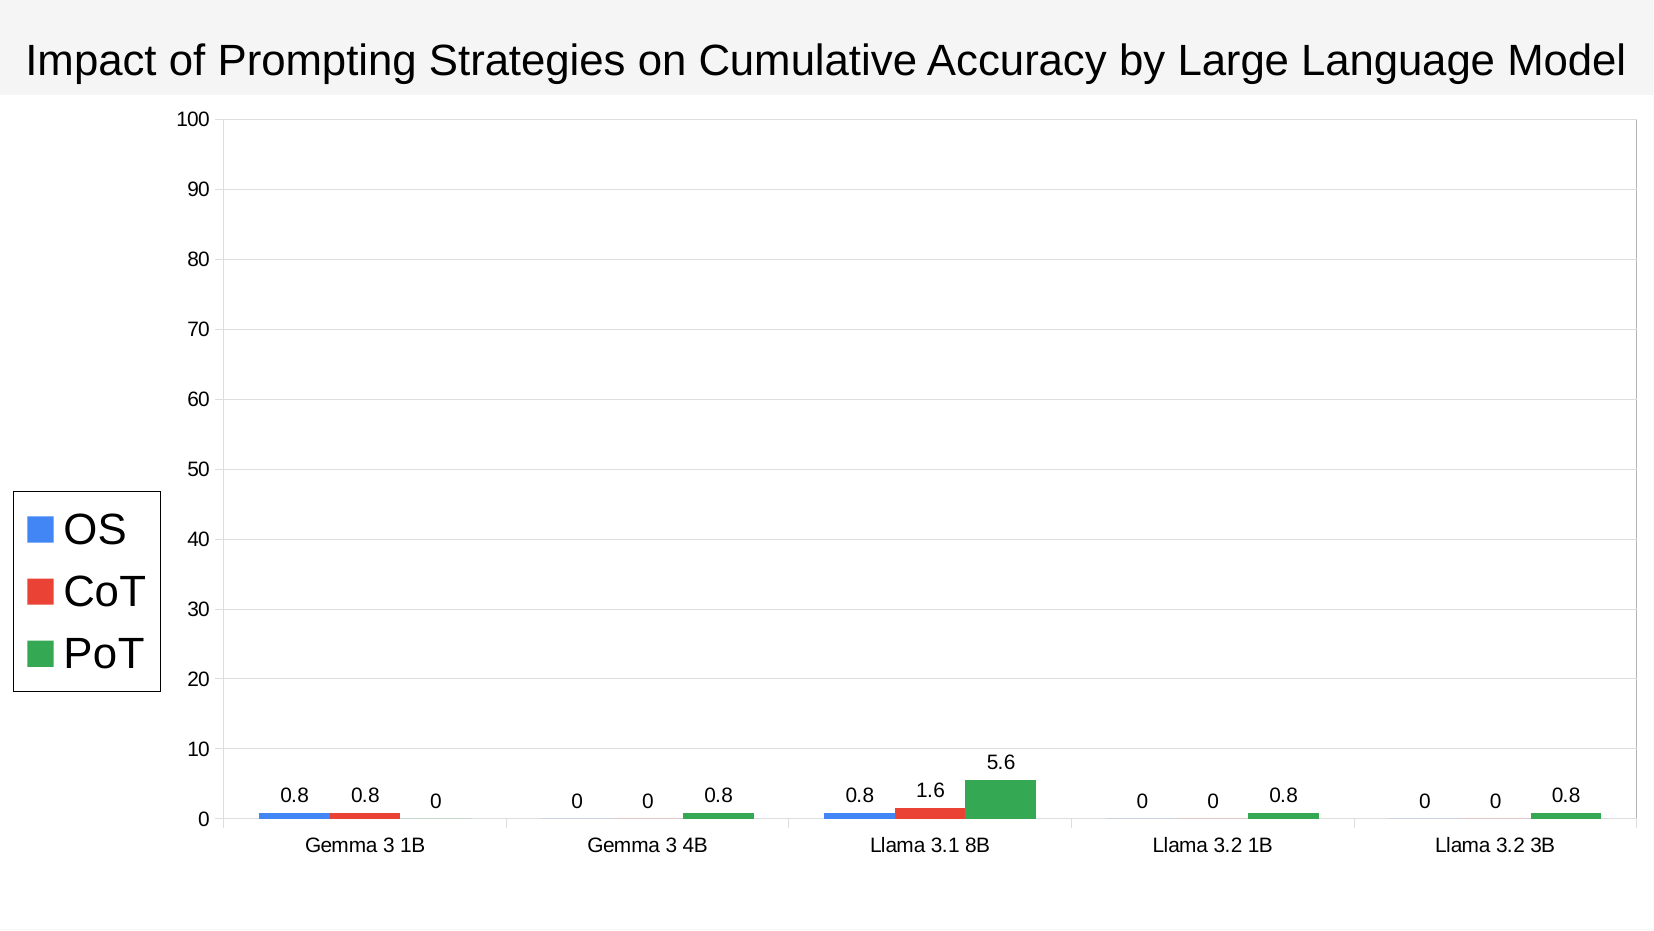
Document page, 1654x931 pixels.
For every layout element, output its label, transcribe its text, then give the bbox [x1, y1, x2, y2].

chart [0, 95, 1653, 930]
title Impact of Prompting Strategies on Cumulative Accuracy by Large Language Model [0, 29, 1654, 92]
